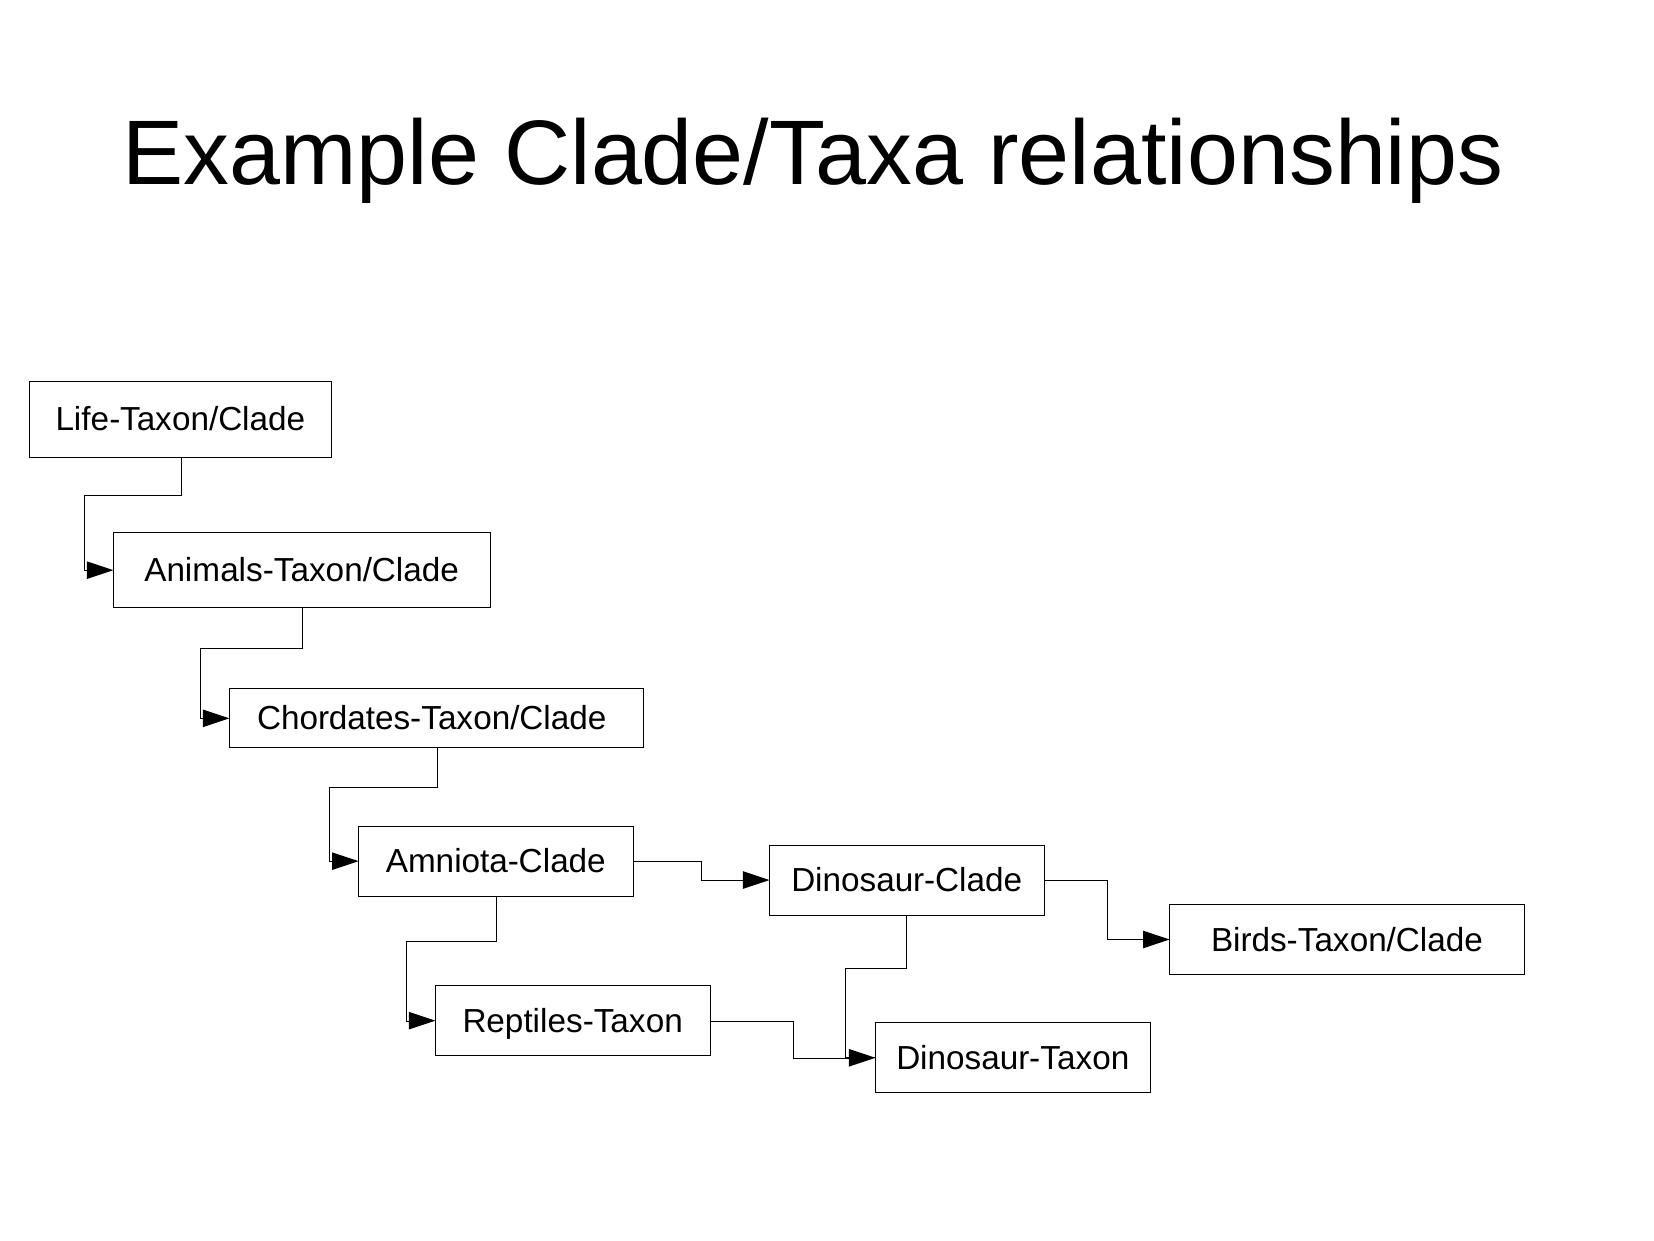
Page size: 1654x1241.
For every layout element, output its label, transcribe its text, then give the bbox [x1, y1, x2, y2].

text_box Life-Taxon/Clade [29, 381, 332, 458]
title Example Clade/Taxa relationships [82, 49, 1571, 257]
text_box Dinosaur-Clade [769, 845, 1045, 916]
text_box Birds-Taxon/Clade [1169, 904, 1525, 975]
text_box Amniota-Clade [358, 826, 634, 897]
text_box Chordates-Taxon/Clade [229, 688, 644, 748]
text_box Dinosaur-Taxon [875, 1022, 1151, 1093]
text_box Reptiles-Taxon [435, 985, 711, 1056]
text_box Animals-Taxon/Clade [113, 532, 491, 608]
